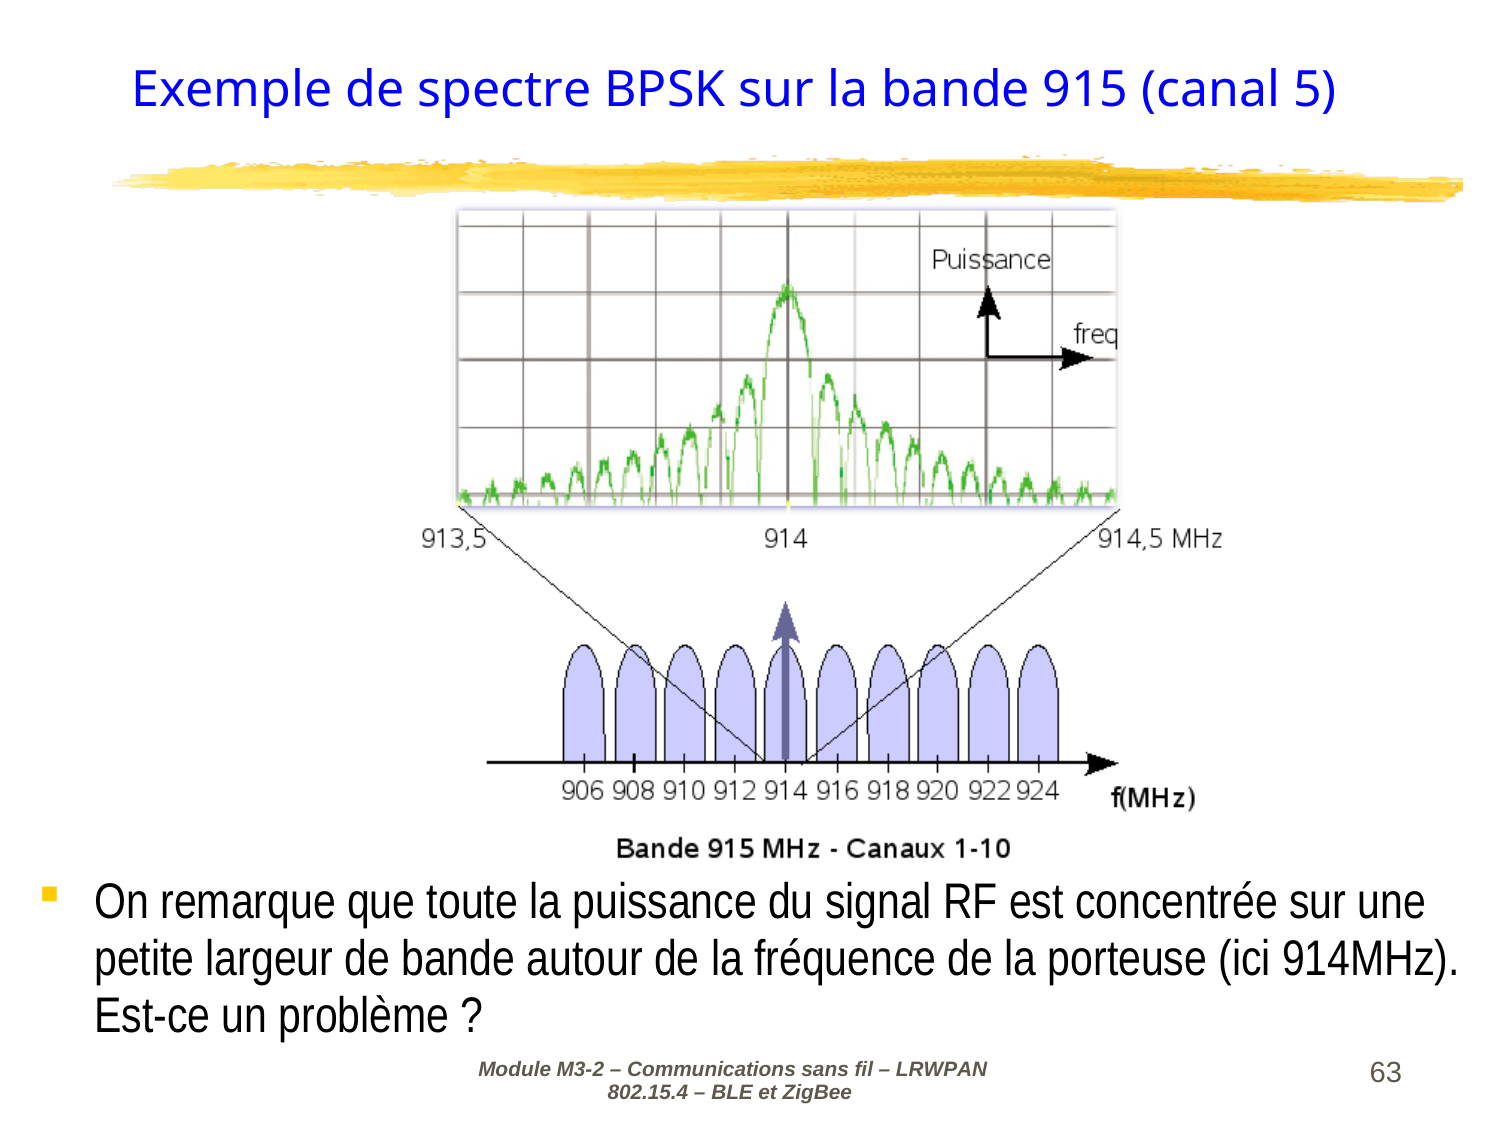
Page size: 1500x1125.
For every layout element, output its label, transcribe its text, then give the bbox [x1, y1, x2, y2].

list On remarque que toute la puissance du signal RF est concentrée sur une petite largeur de bande autour de la fréquence de la porteuse (ici 914MHz). Est-ce un problème ? [38, 871, 1500, 1045]
title Exemple de spectre BPSK sur la bande 915 (canal 5) [62, 28, 1338, 146]
picture [112, 149, 1463, 876]
